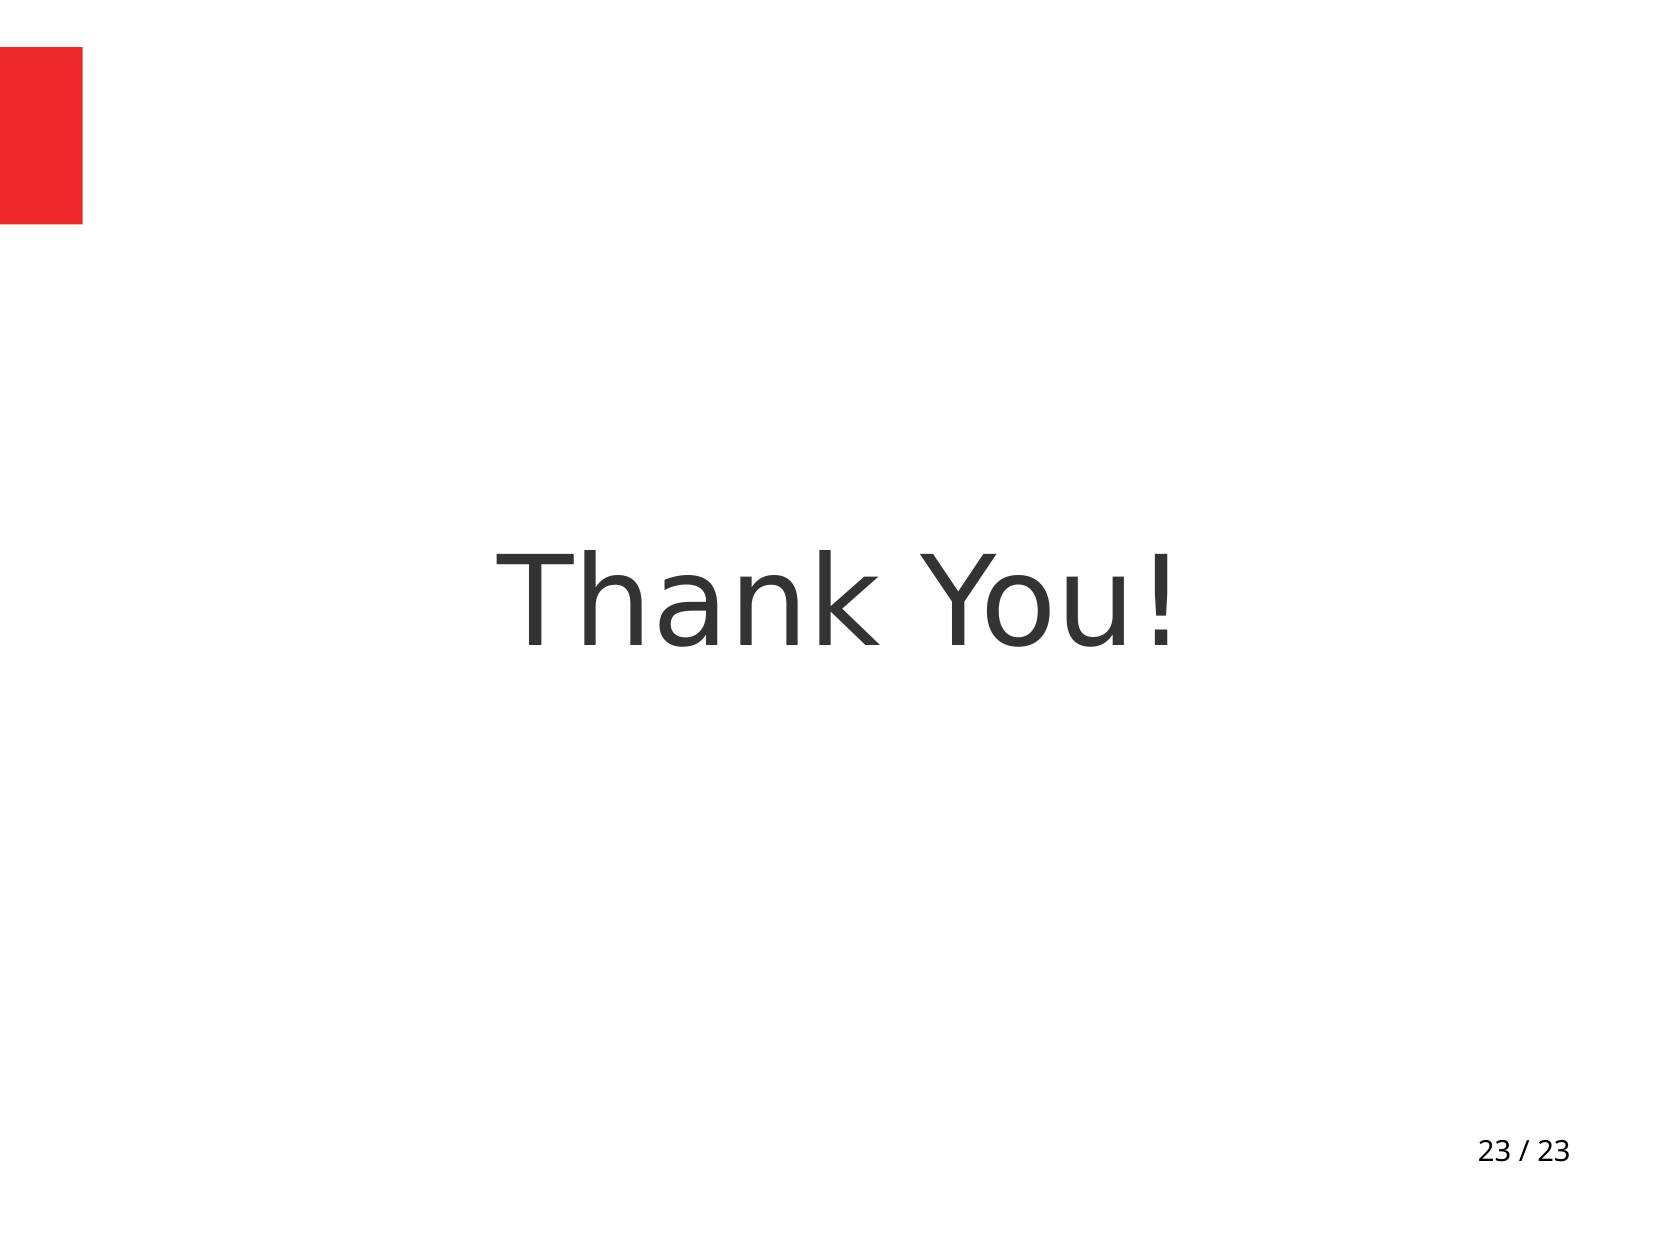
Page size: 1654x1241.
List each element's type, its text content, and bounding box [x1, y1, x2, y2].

list Thank You! [118, 354, 1536, 1074]
